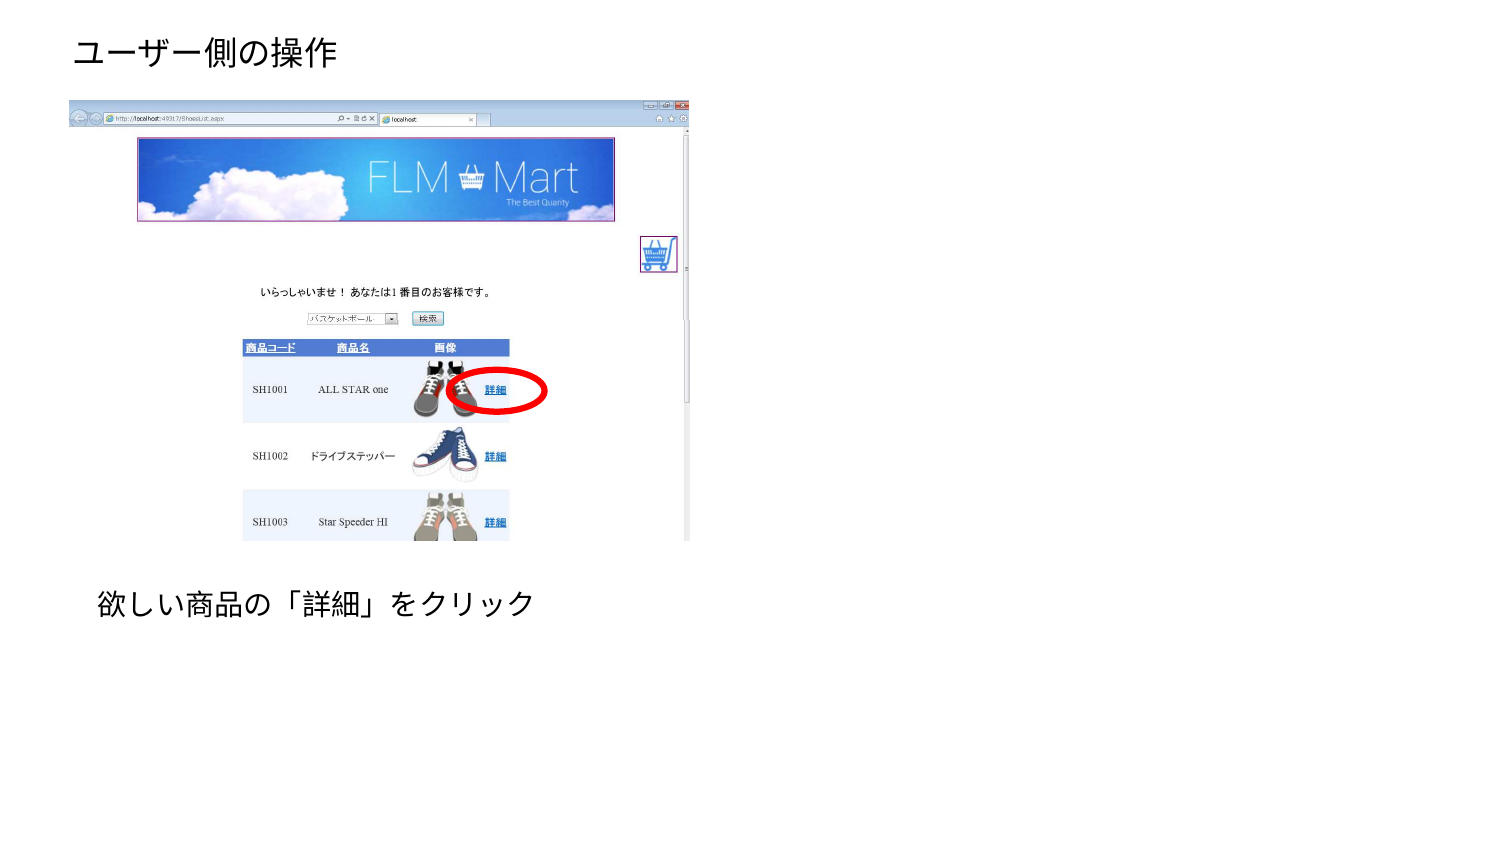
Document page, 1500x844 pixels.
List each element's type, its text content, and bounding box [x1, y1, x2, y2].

picture [68, 100, 690, 541]
text_box 欲しい商品の「詳細」をクリック [82, 570, 703, 630]
title ユーザー側の操作 [57, 16, 1455, 69]
